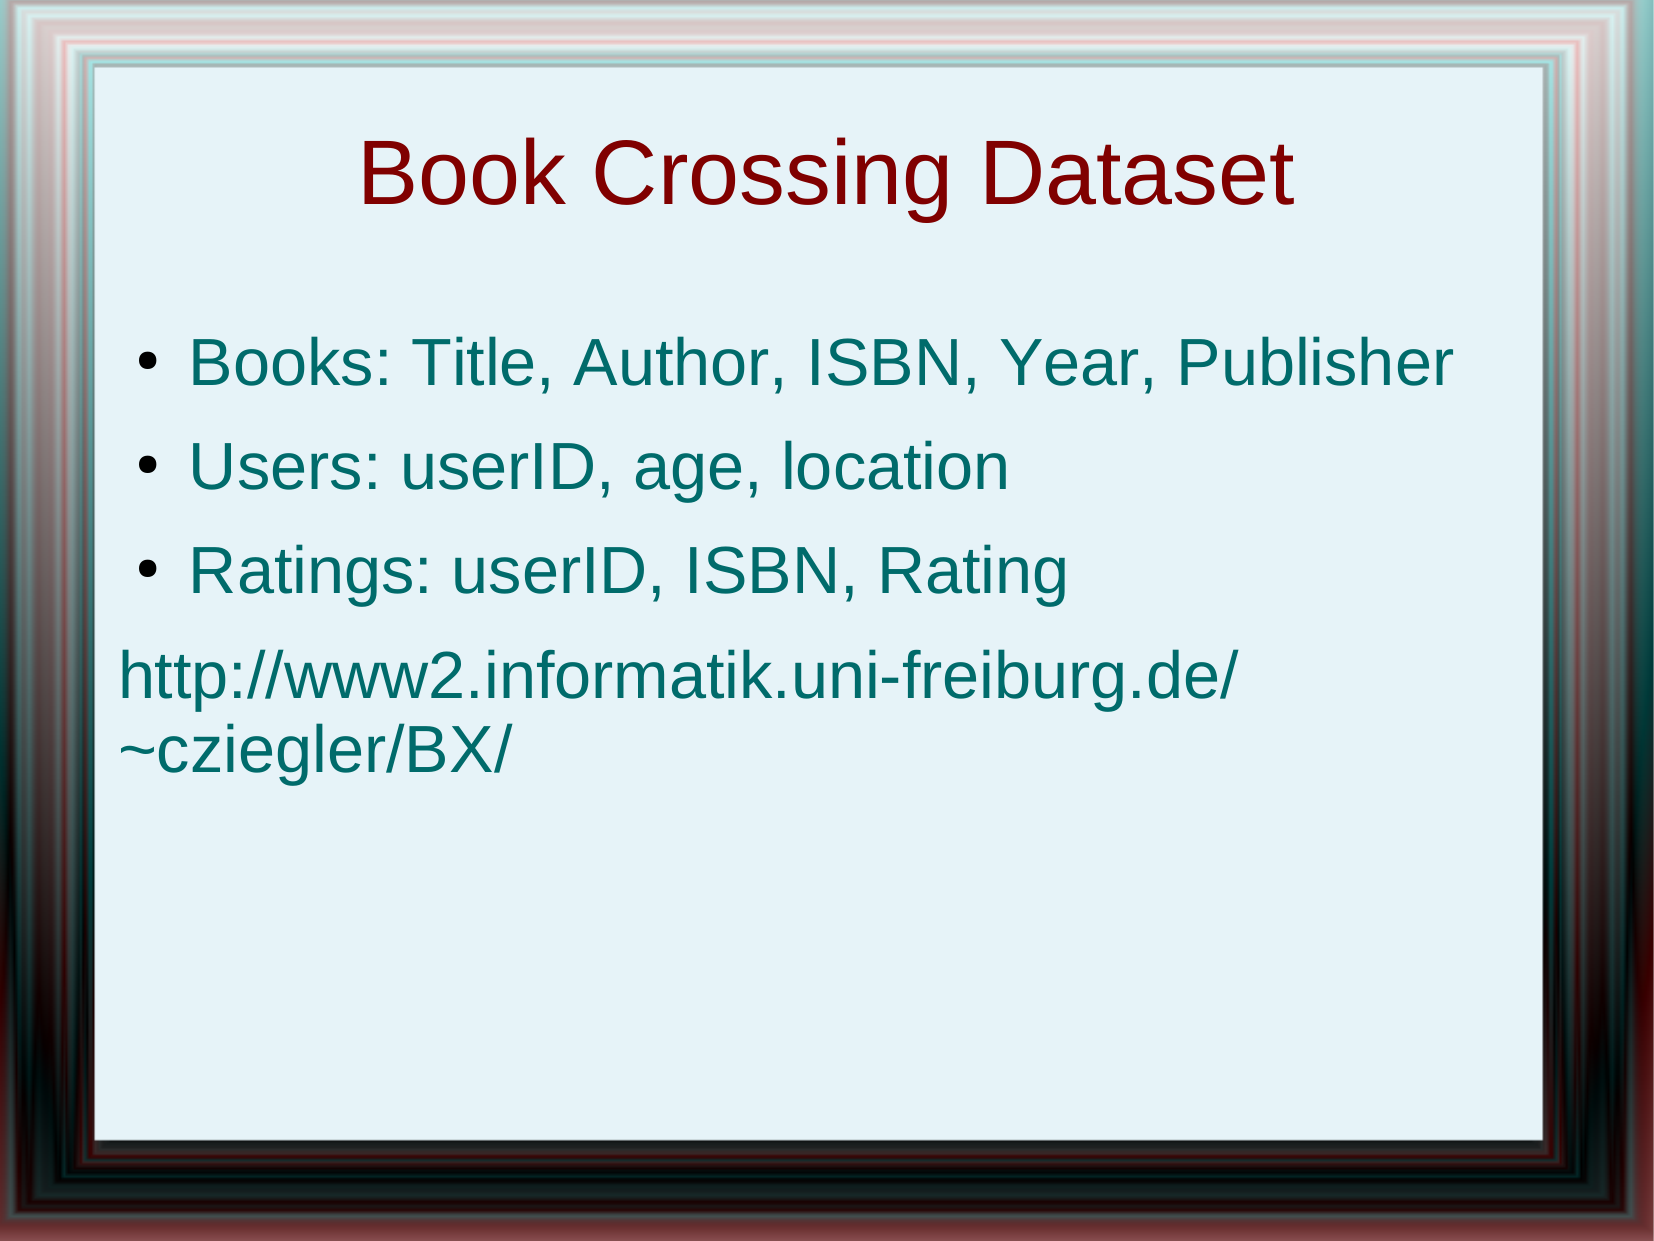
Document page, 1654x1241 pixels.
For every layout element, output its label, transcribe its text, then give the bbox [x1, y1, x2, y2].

picture [0, 0, 1654, 1241]
list Books: Title, Author, ISBN, Year, Publisher Users: userID, age, location Ratings: userID, ISBN, Rating http://www2.informatik.uni-freiburg.de/~cziegler/BX/ [118, 324, 1506, 945]
title Book Crossing Dataset [118, 88, 1536, 257]
